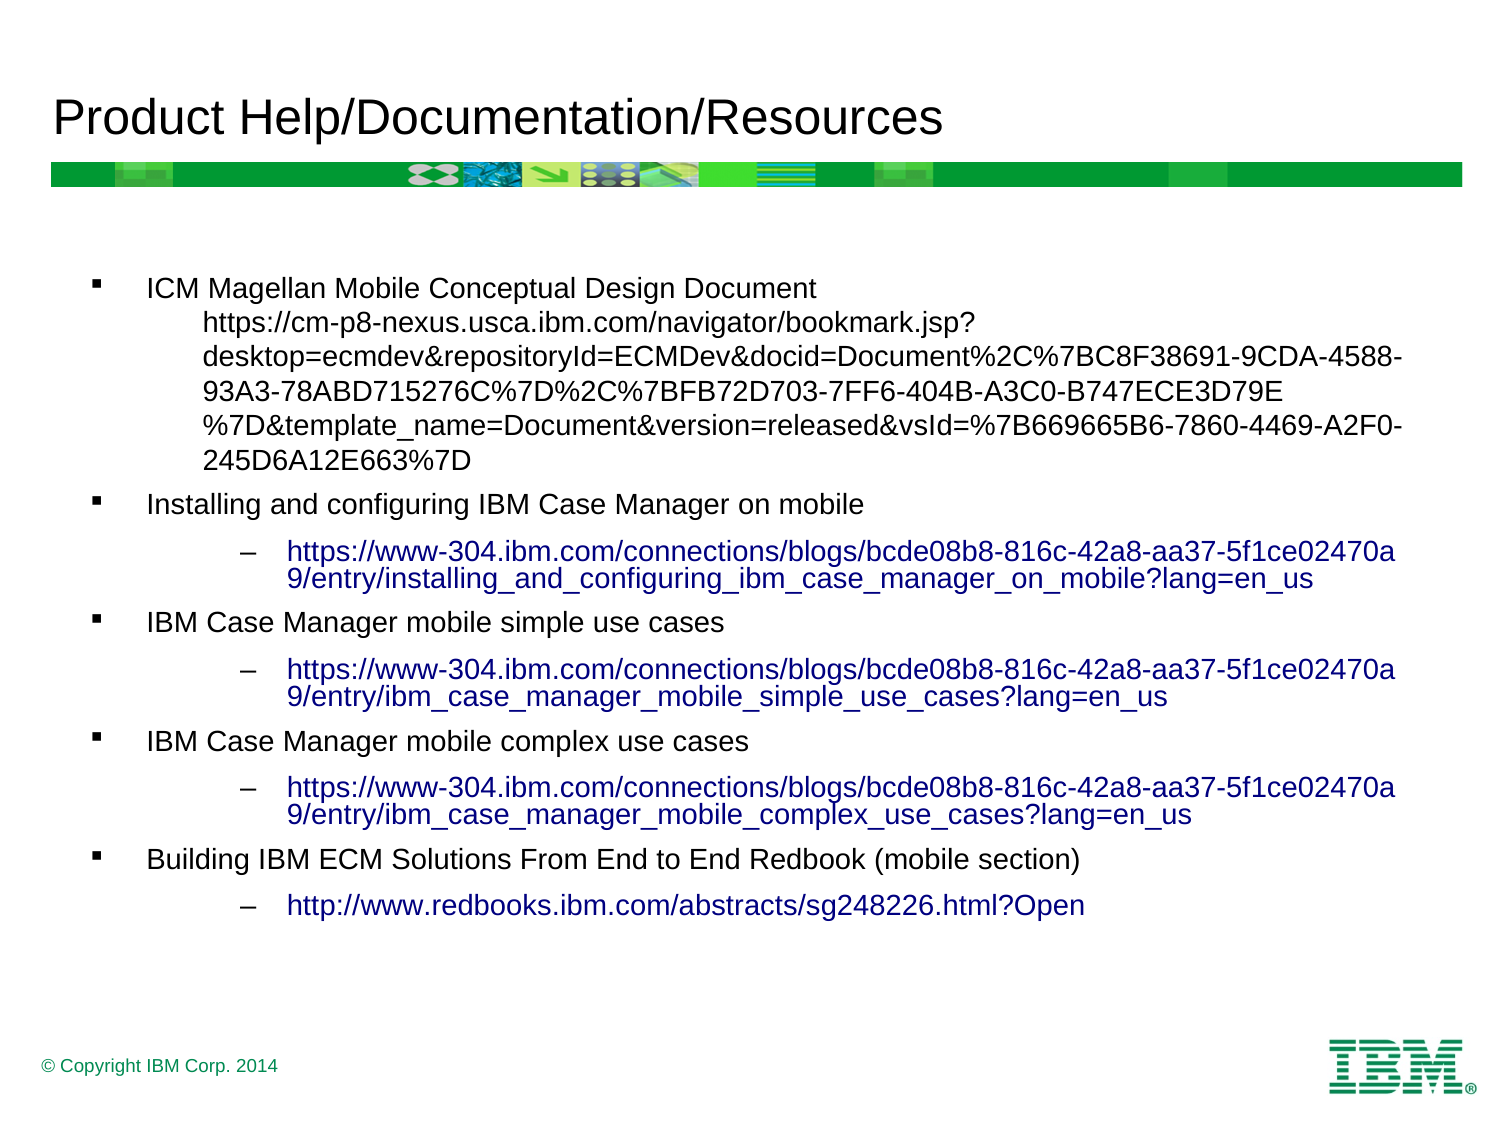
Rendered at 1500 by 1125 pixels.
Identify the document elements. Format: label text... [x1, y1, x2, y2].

picture [1327, 1037, 1479, 1096]
list ICM Magellan Mobile Conceptual Design Document https://cm-p8-nexus.usca.ibm.com/navigator/bookmark.jsp?desktop=ecmdev&repositoryId=ECMDev&docid=Document%2C%7BC8F38691-9CDA-4588-93A3-78ABD715276C%7D%2C%7BFB72D703-7FF6-404B-A3C0-B747ECE3D79E%7D&template_name=Document&version=released&vsId=%7B669665B6-7860-4469-A2F0-245D6A12E663%7D Installing and configuring IBM Case Manager on mobile https://www-304.ibm.com/connections/blogs/bcde08b8-816c-42a8-aa37-5f1ce02470a9/entry/installing_and_configuring_ibm_case_manager_on_mobile?lang=en_us IBM Case Manager mobile simple use cases https://www-304.ibm.com/connections/blogs/bcde08b8-816c-42a8-aa37-5f1ce02470a9/entry/ibm_case_manager_mobile_simple_use_cases?lang=en_us IBM Case Manager mobile complex use cases https://www-304.ibm.com/connections/blogs/bcde08b8-816c-42a8-aa37-5f1ce02470a9/entry/ibm_case_manager_mobile_complex_use_cases?lang=en_us Building IBM ECM Solutions From End to End Redbook (mobile section) http://www.redbooks.ibm.com/abstracts/sg248226.html?Open [75, 262, 1426, 1052]
title Product Help/Documentation/Resources [37, 45, 1388, 188]
picture [50, 161, 1463, 189]
